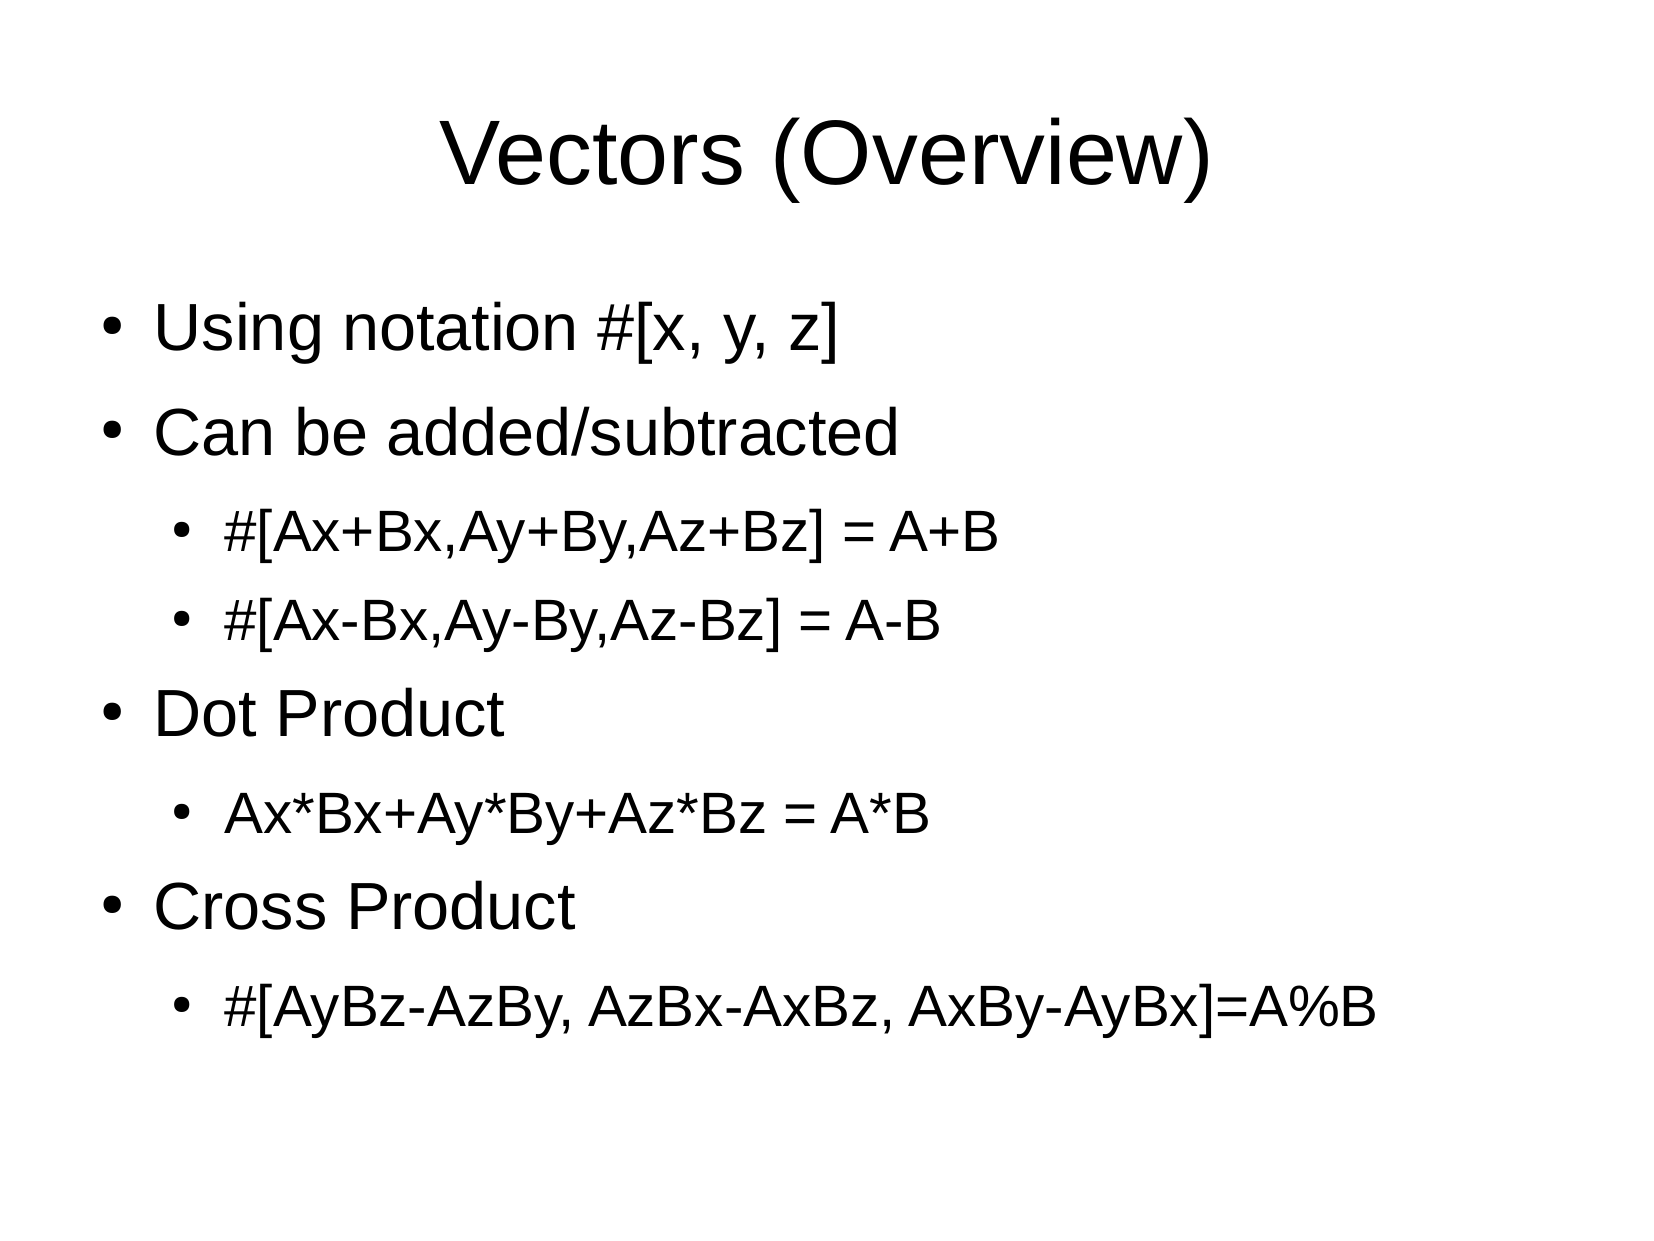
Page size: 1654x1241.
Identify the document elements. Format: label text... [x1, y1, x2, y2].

title Vectors (Overview) [82, 56, 1571, 250]
list Using notation #[x, y, z] Can be added/subtracted #[Ax+Bx,Ay+By,Az+Bz] = A+B #[Ax-Bx,Ay-By,Az-Bz] = A-B Dot Product Ax*Bx+Ay*By+Az*Bz = A*B Cross Product #[AyBz-AzBy, AzBx-AxBz, AxBy-AyBx]=A%B [82, 290, 1571, 1094]
